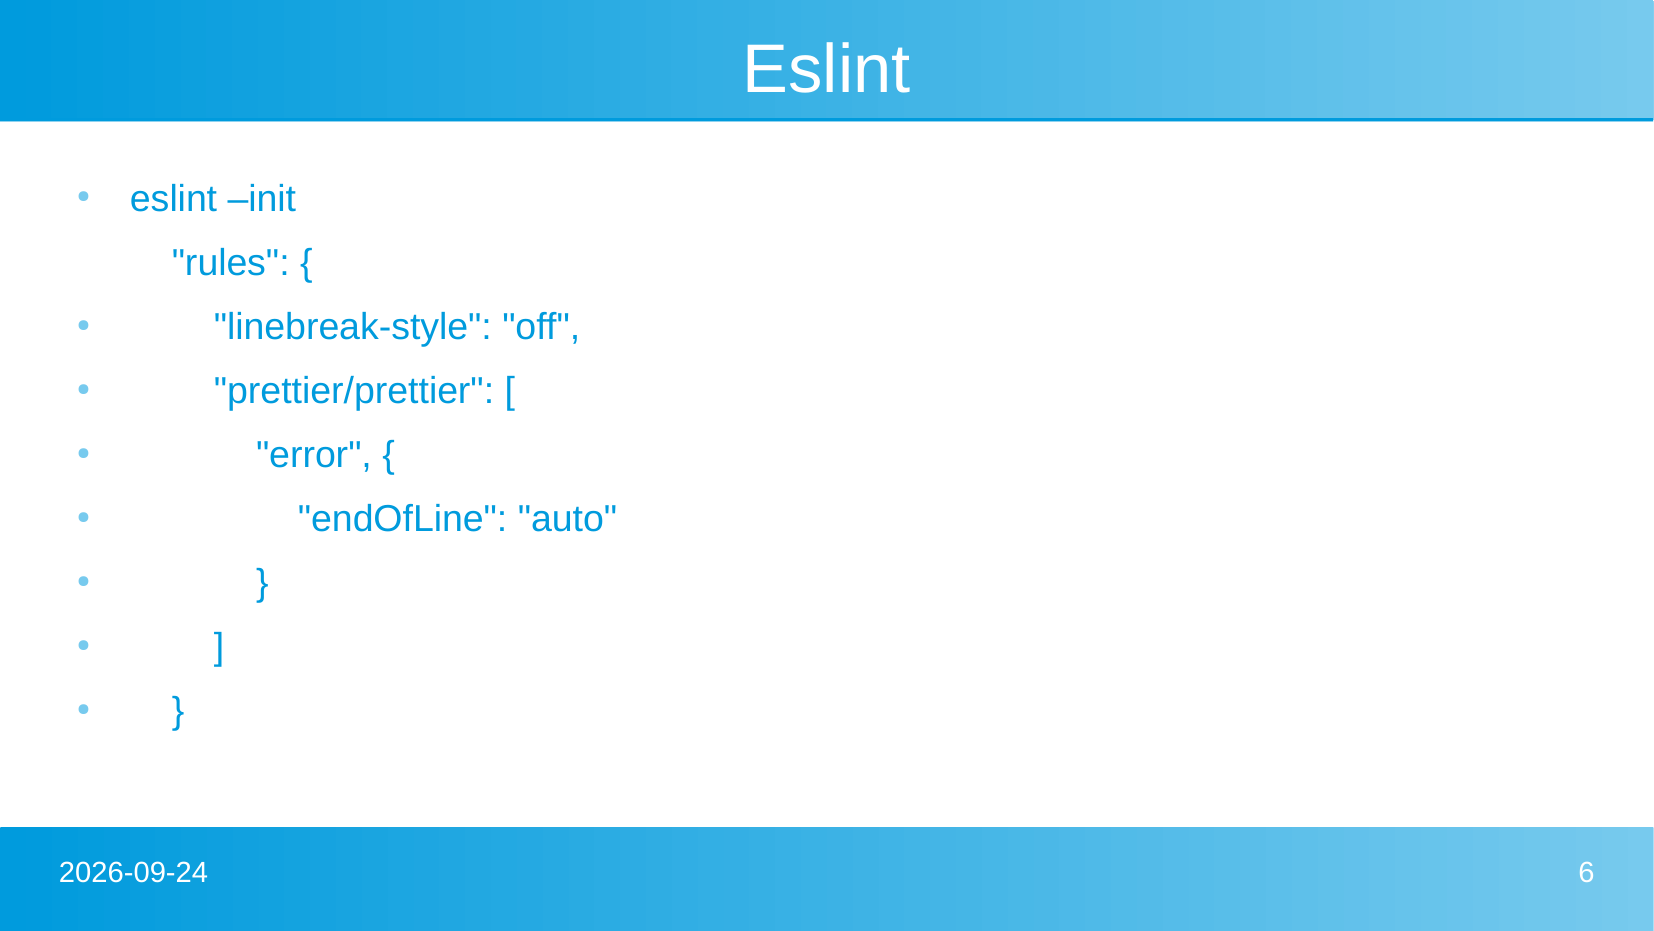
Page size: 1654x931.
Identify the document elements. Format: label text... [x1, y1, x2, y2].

list eslint –init "rules": { "linebreak-style": "off", "prettier/prettier": [ "error", { "endOfLine": "auto" } ] } [59, 177, 1595, 768]
title Eslint [59, 29, 1595, 108]
